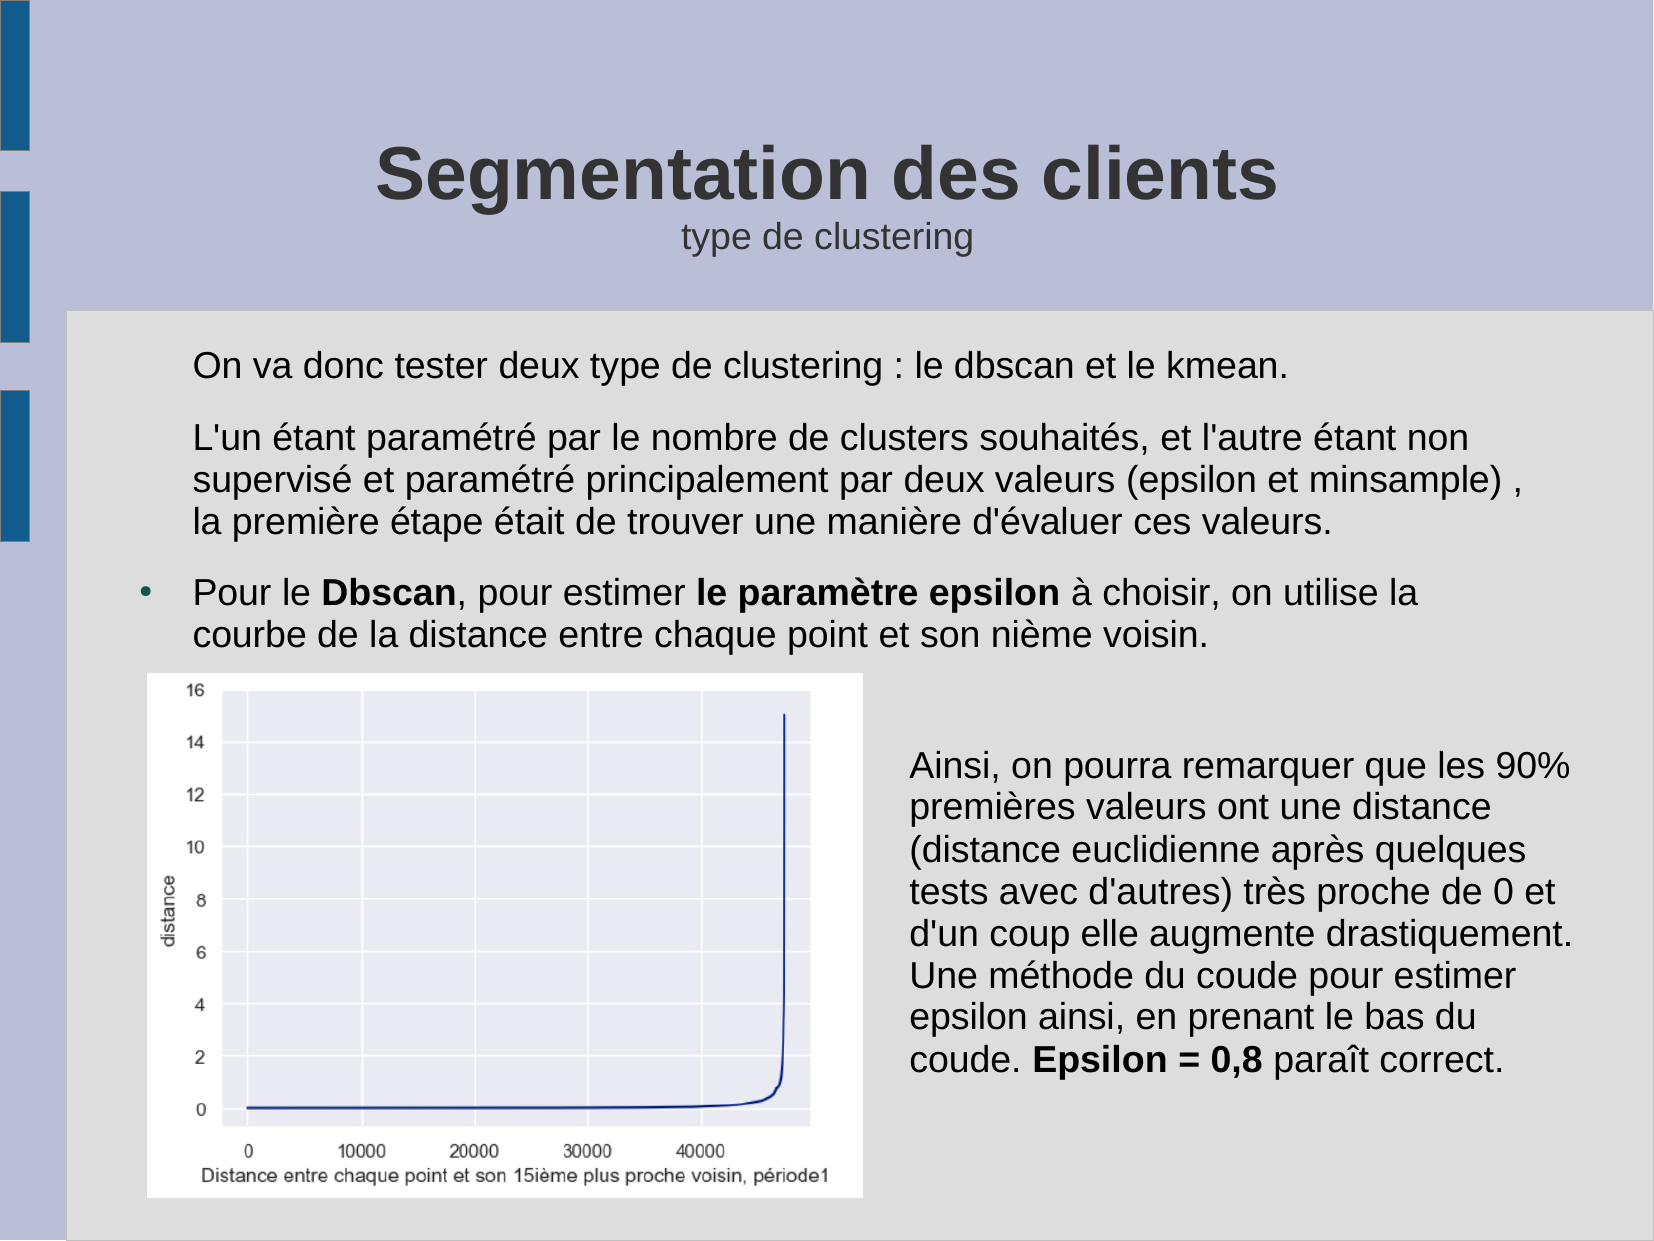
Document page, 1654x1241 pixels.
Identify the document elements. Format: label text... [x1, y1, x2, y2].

title Segmentation des clients type de clustering [121, 91, 1534, 299]
text_box Ainsi, on pourra remarquer que les 90% premières valeurs ont une distance (distance euclidienne après quelques tests avec d'autres) très proche de 0 et d'un coup elle augmente drastiquement. Une méthode du coude pour estimer epsilon ainsi, en prenant le bas du coude. Epsilon = 0,8 paraît correct. [909, 744, 1595, 1082]
picture [147, 673, 863, 1198]
list On va donc tester deux type de clustering : le dbscan et le kmean. L'un étant paramétré par le nombre de clusters souhaités, et l'autre étant non supervisé et paramétré principalement par deux valeurs (epsilon et minsample) , la première étape était de trouver une manière d'évaluer ces valeurs. Pour le Dbscan, pour estimer le paramètre epsilon à choisir, on utilise la courbe de la distance entre chaque point et son nième voisin. [121, 344, 1534, 1127]
